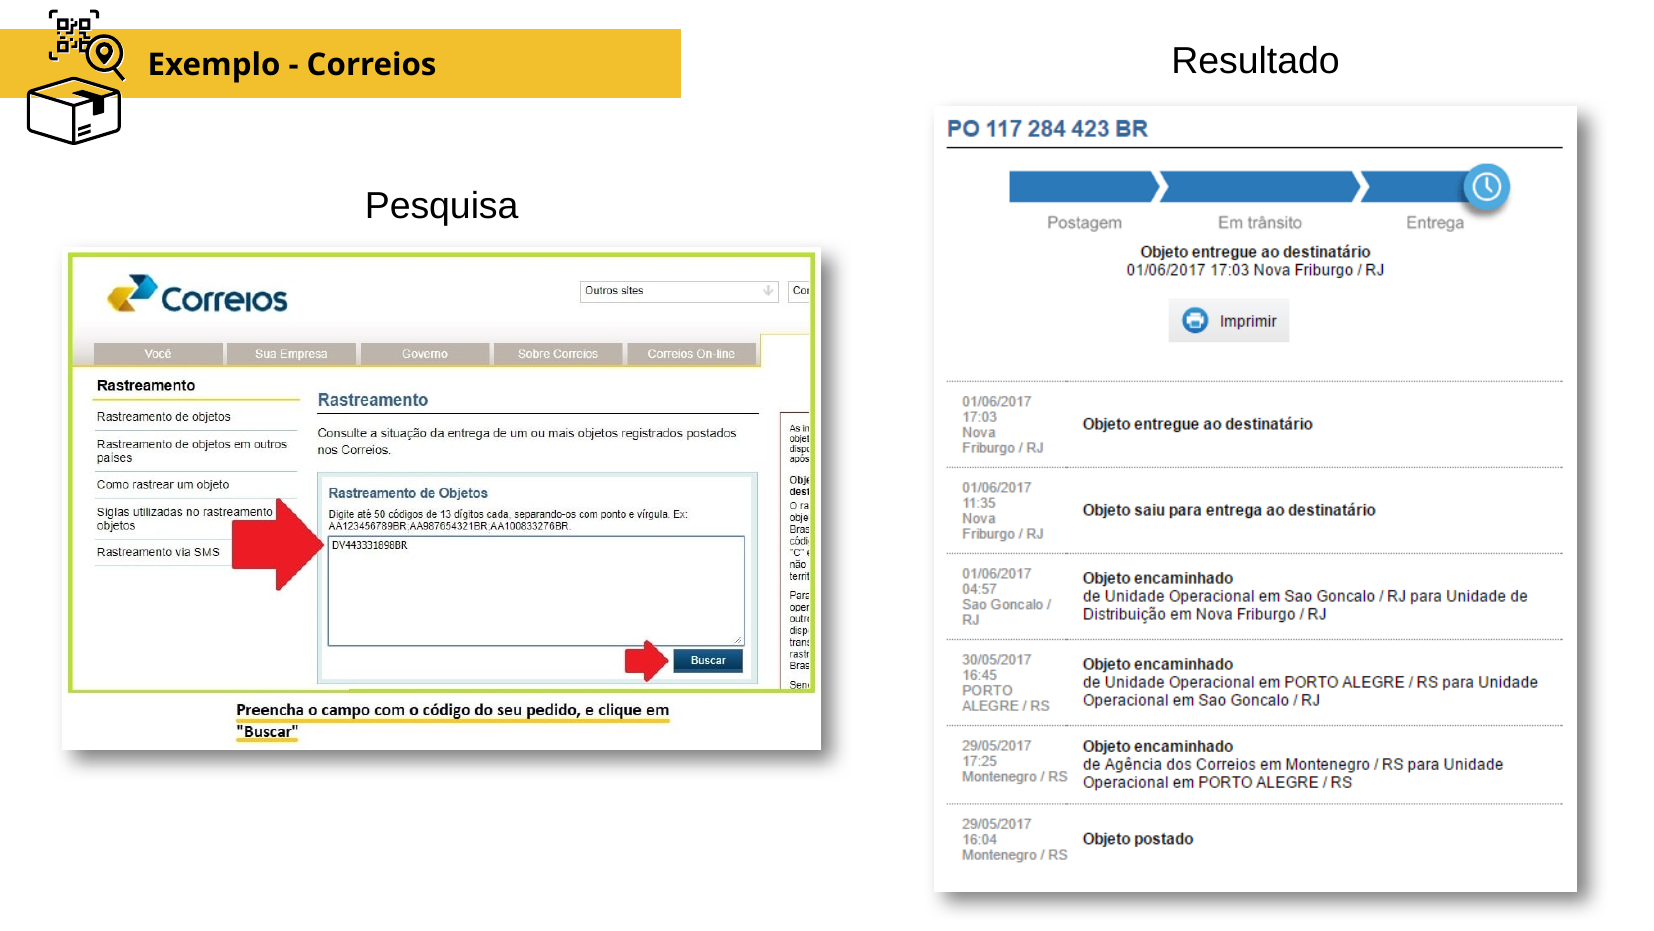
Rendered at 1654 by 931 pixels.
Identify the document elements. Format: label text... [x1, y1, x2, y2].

title Exemplo - Correios [147, 37, 681, 89]
text_box Resultado [1156, 31, 1355, 89]
picture [62, 247, 821, 751]
picture [934, 106, 1577, 892]
text_box Pesquisa [349, 177, 534, 234]
